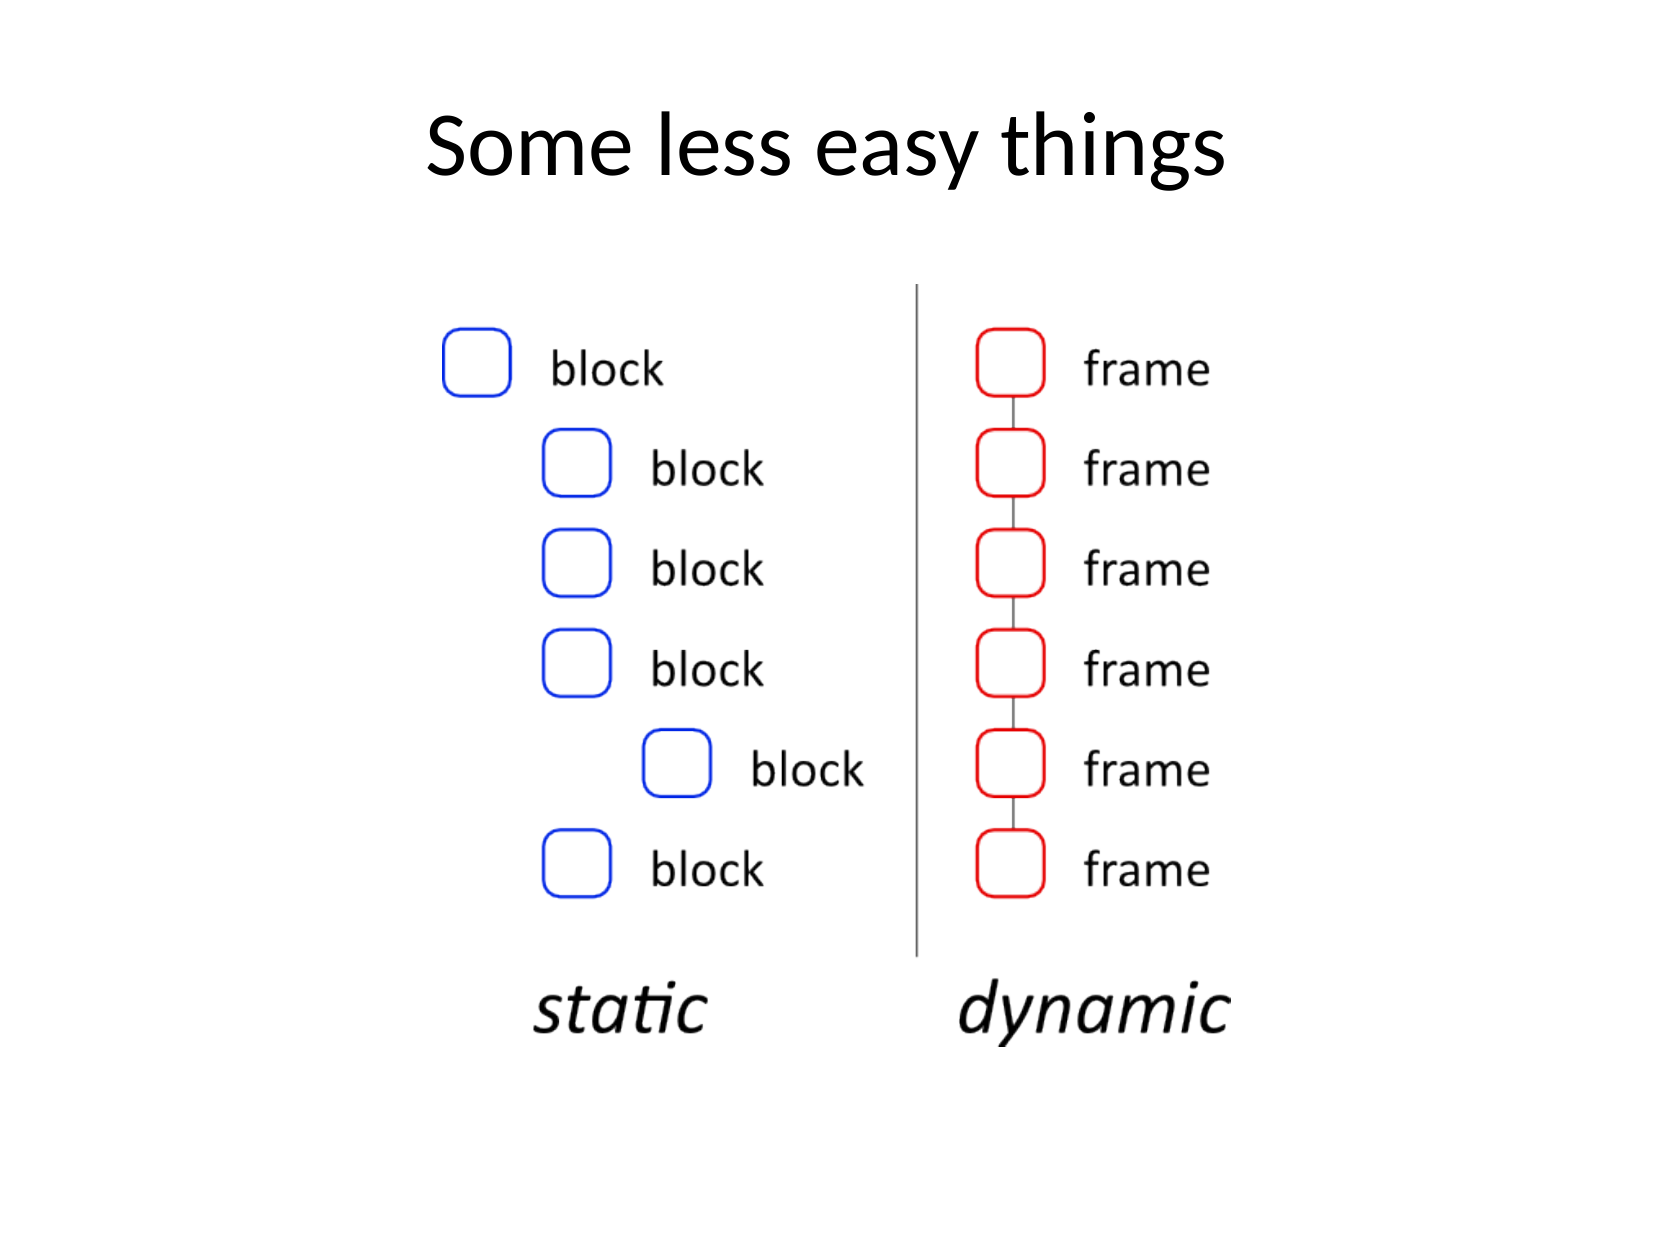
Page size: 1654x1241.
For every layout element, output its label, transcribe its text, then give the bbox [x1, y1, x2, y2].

title Some less easy things [82, 49, 1571, 257]
picture [442, 284, 1231, 1047]
